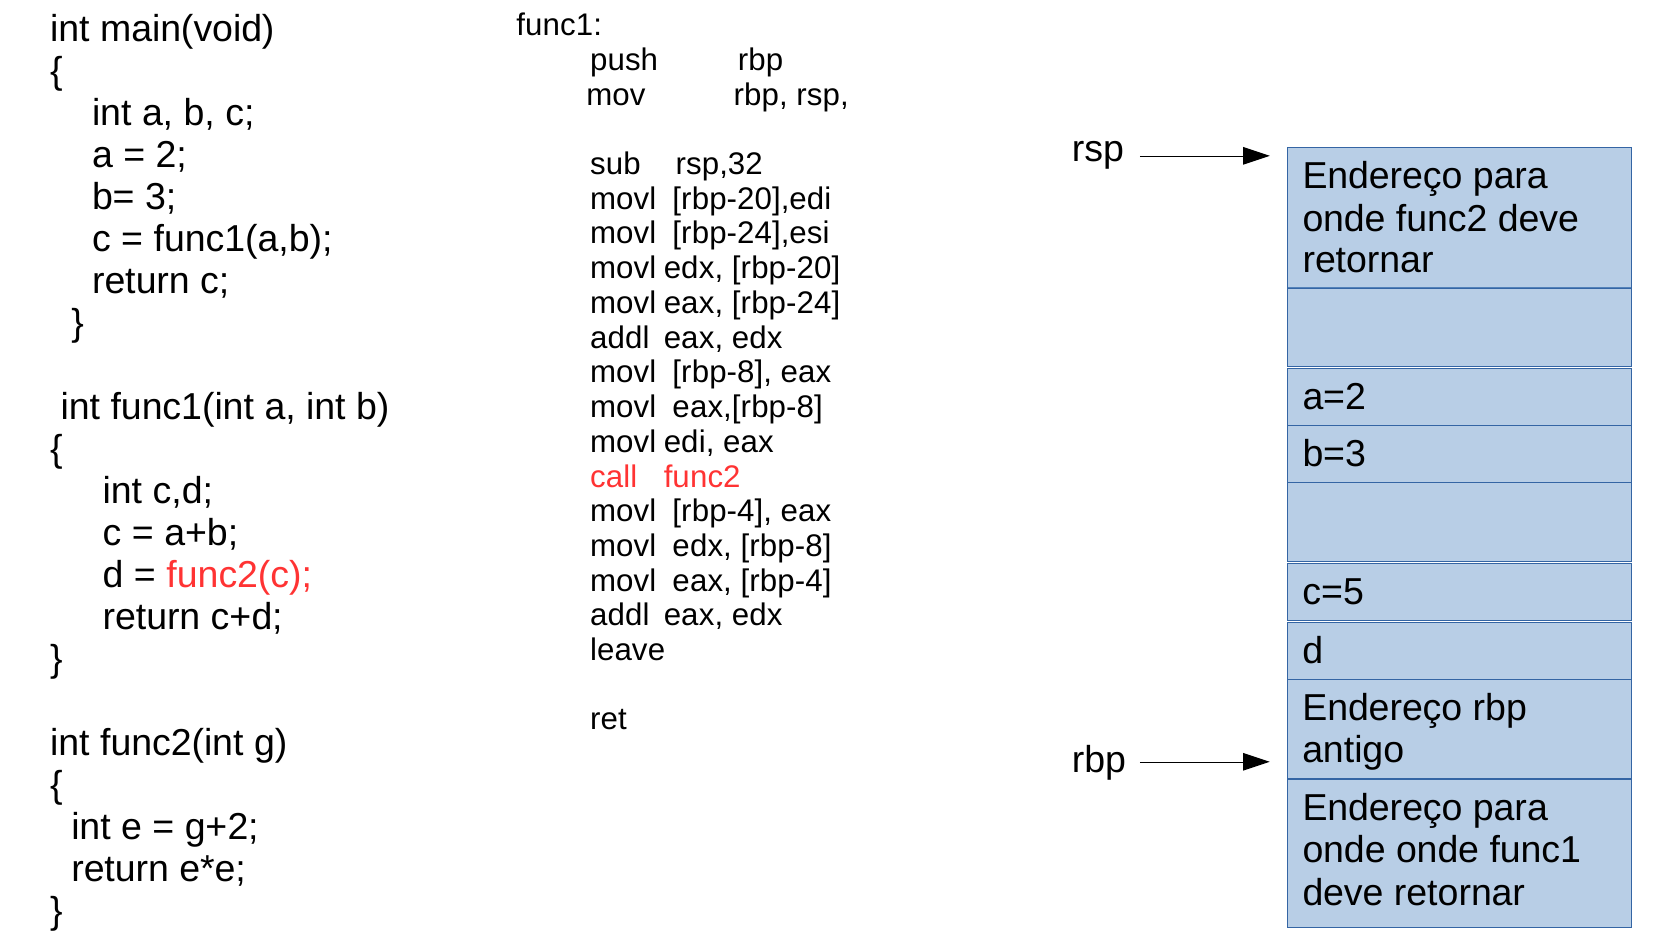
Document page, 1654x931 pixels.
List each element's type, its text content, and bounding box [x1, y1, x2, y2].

text_box Endereço rbp antigo [1287, 680, 1632, 779]
text_box rbp [1057, 731, 1141, 789]
text_box c=5 [1287, 563, 1632, 621]
text_box func1: push rbp mov rbp, rsp, sub rsp,32 movl [rbp-20],edi movl [rbp-24],esi movl edx, [rbp-20] movl eax, [rbp-24] addl eax, edx movl [rbp-8], eax movl eax,[rbp-8] movl edi, eax call func2 movl [rbp-4], eax movl edx, [rbp-8] movl eax, [rbp-4] addl eax, edx leave ret [501, 0, 1010, 925]
text_box int main(void) { int a, b, c; a = 2; b= 3; c = func1(a,b); return c; } int func1(int a, int b) { int c,d; c = a+b; d = func2(c); return c+d; } int func2(int g) { int e = g+2; return e*e; } [35, 0, 449, 931]
text_box rsp [1057, 120, 1139, 178]
text_box b=3 [1287, 426, 1632, 483]
text_box a=2 [1287, 368, 1632, 426]
text_box [1287, 483, 1632, 562]
text_box Endereço para onde func2 deve retornar [1287, 147, 1632, 289]
text_box d [1287, 622, 1632, 680]
text_box [1287, 289, 1632, 367]
text_box Endereço para onde onde func1 deve retornar [1287, 779, 1632, 928]
